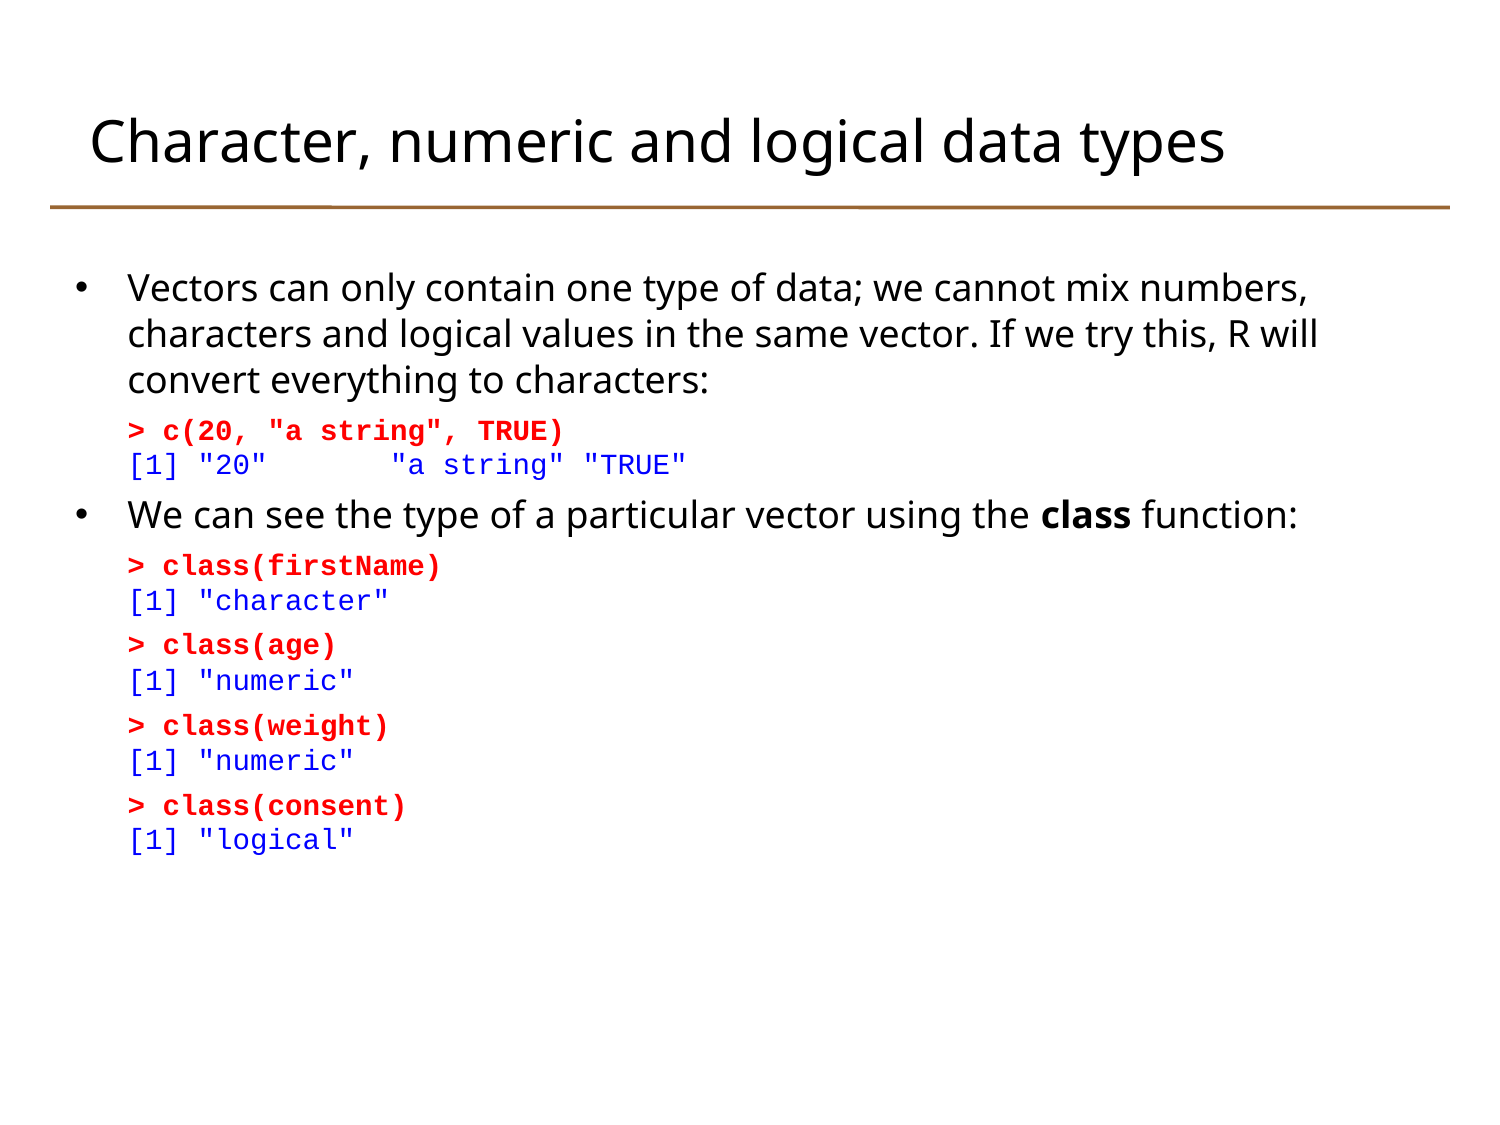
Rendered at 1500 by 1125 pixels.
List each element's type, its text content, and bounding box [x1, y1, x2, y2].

text_box Character, numeric and logical data types [75, 44, 1425, 233]
text_box Vectors can only contain one type of data; we cannot mix numbers, characters and logical values in the same vector. If we try this, R will convert everything to characters: > c(20, "a string", TRUE) [1] "20" "a string" "TRUE" We can see the type of a particular vector using the class function: > class(firstName) [1] "character" > class(age) [1] "numeric" > class(weight) [1] "numeric" > class(consent) [1] "logical" [75, 263, 1425, 1006]
